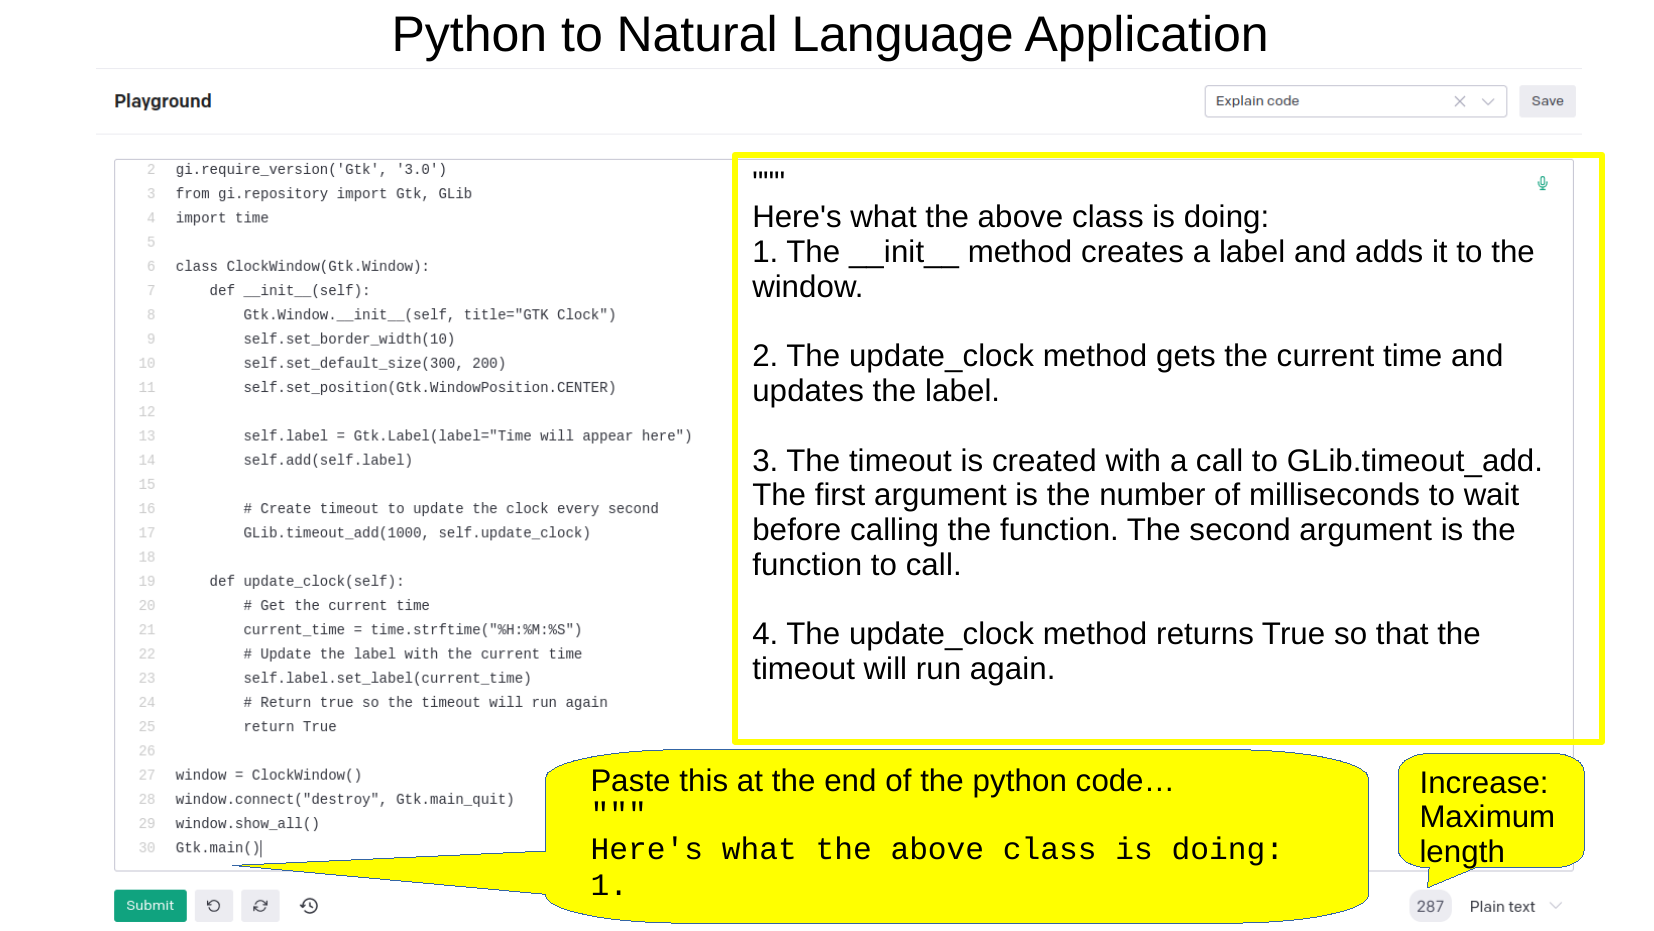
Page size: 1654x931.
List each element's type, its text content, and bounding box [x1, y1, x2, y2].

text_box """ Here's what the above class is doing: 1. The __init__ method creates a label and adds it to the window. 2. The update_clock method gets the current time and updates the label. 3. The timeout is created with a call to GLib.timeout_add. The first argument is the number of milliseconds to wait before calling the function. The second argument is the function to call. 4. The update_clock method returns True so that the timeout will run again. [734, 154, 1603, 742]
picture [96, 67, 1582, 924]
title Python to Natural Language Application [41, 0, 1620, 68]
text_box Paste this at the end of the python code… """ Here's what the above class is doing: 1. [232, 749, 1369, 924]
text_box Increase: Maximum length [1398, 753, 1585, 888]
